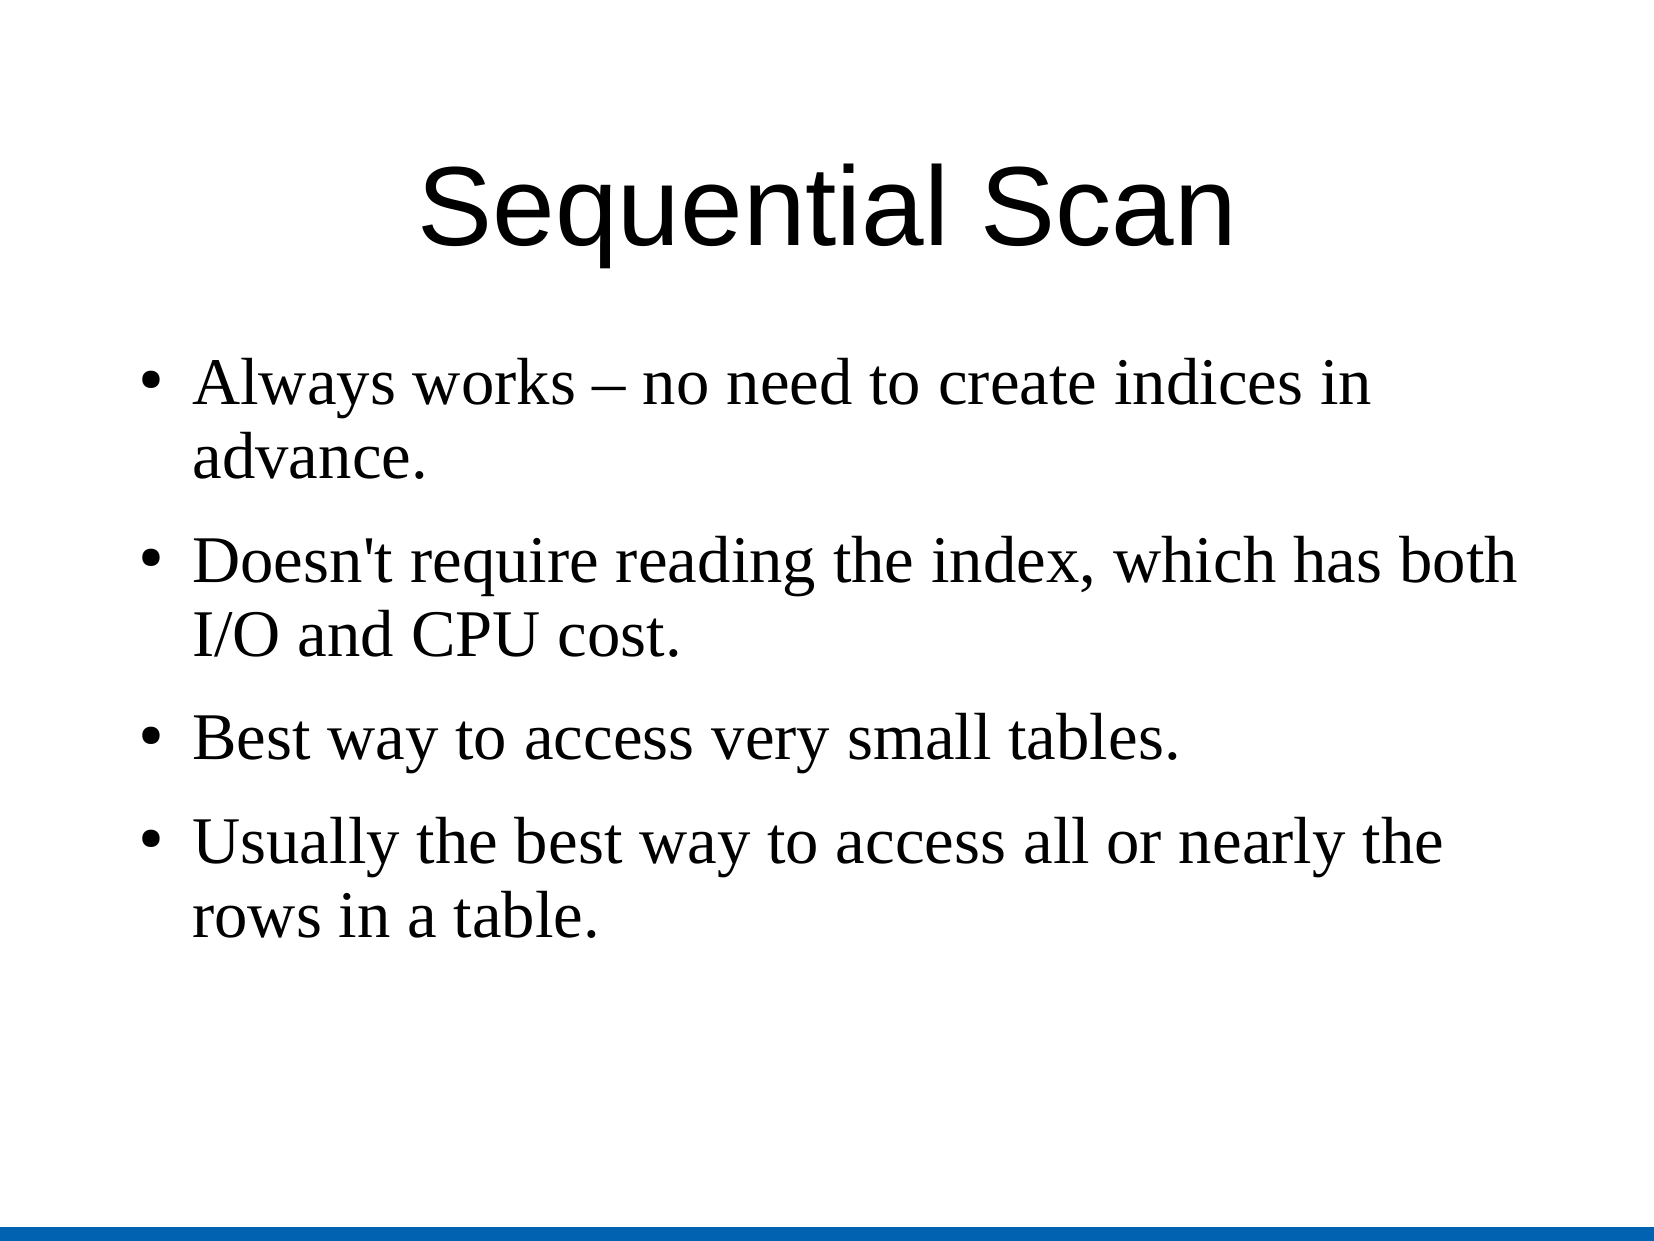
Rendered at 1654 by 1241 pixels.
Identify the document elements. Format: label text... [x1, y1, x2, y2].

list Always works – no need to create indices in advance. Doesn't require reading the index, which has both I/O and CPU cost. Best way to access very small tables. Usually the best way to access all or nearly the rows in a table. [121, 344, 1533, 1127]
title Sequential Scan [121, 102, 1533, 311]
